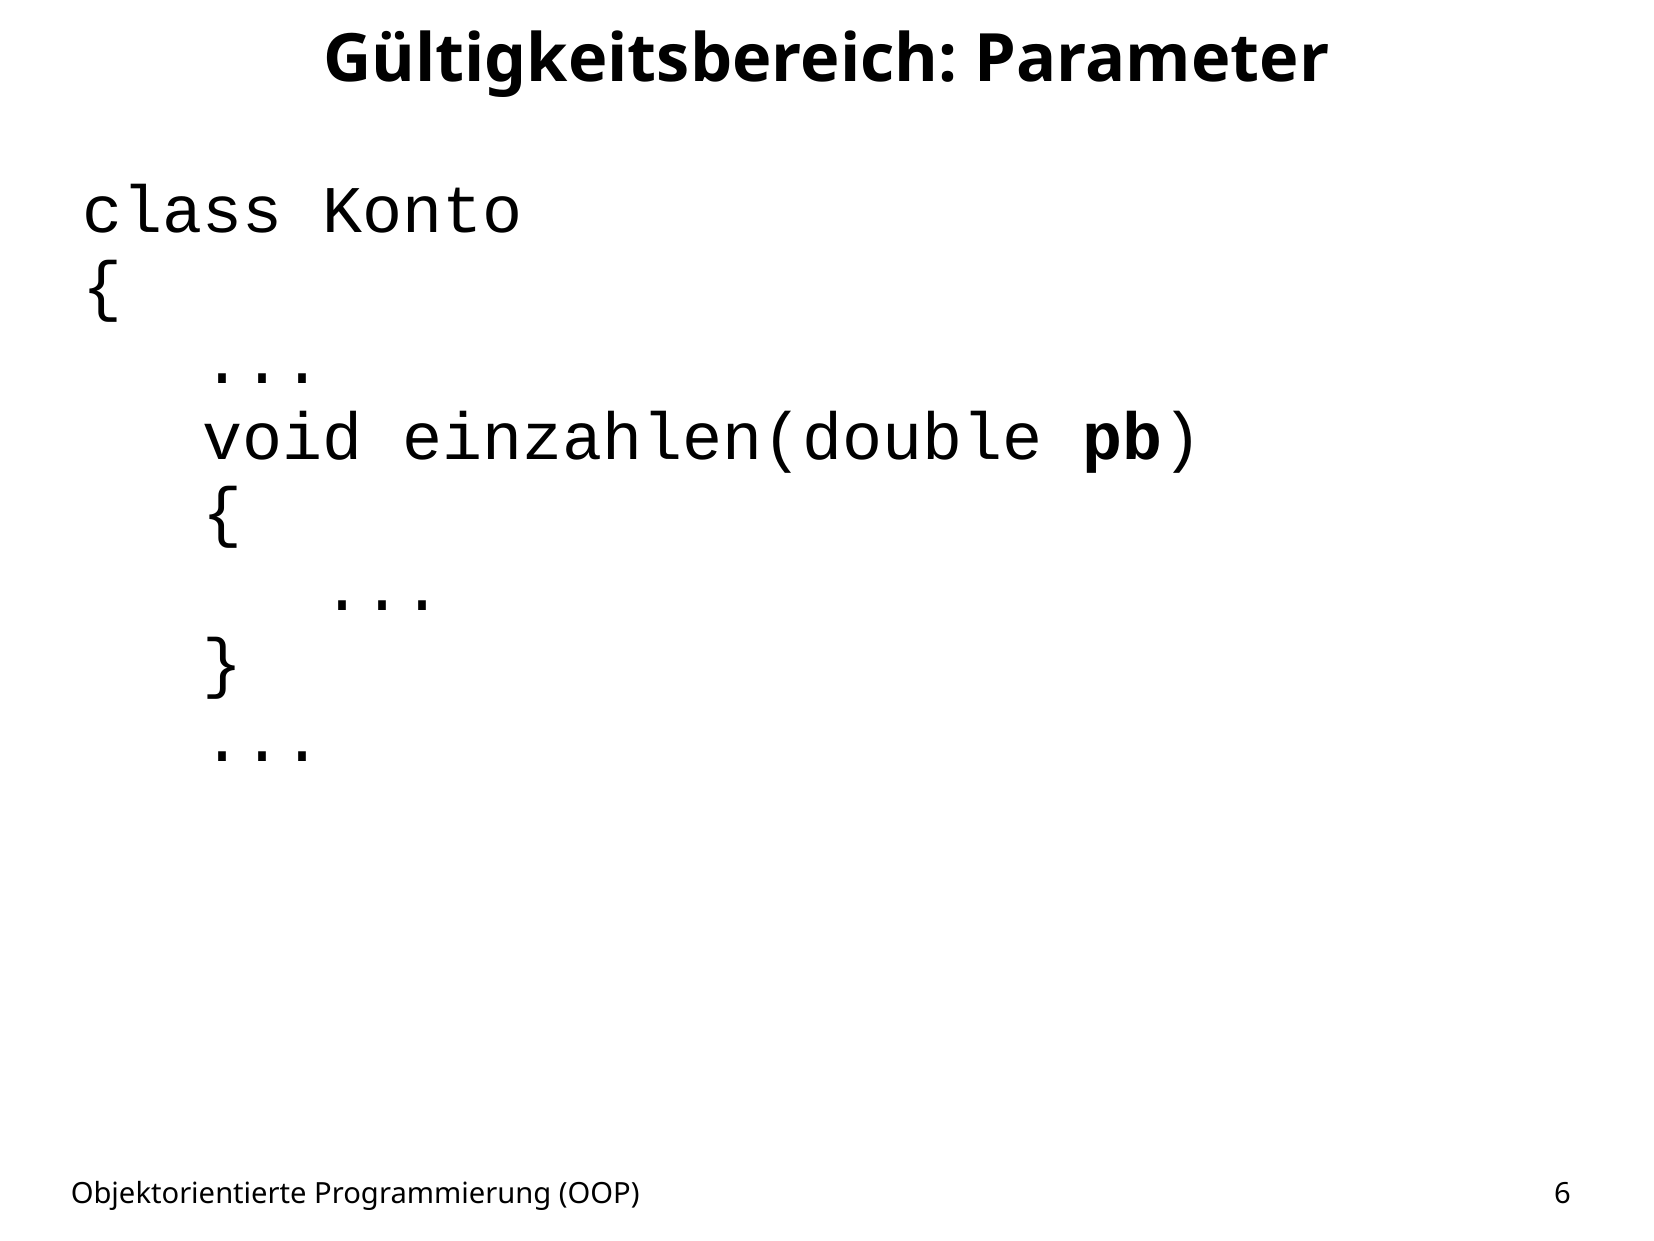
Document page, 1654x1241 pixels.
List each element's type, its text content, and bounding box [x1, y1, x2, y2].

list class Konto { ... void einzahlen(double pb) { ... } ... [82, 177, 1571, 1146]
title Gültigkeitsbereich: Parameter [0, 5, 1654, 107]
